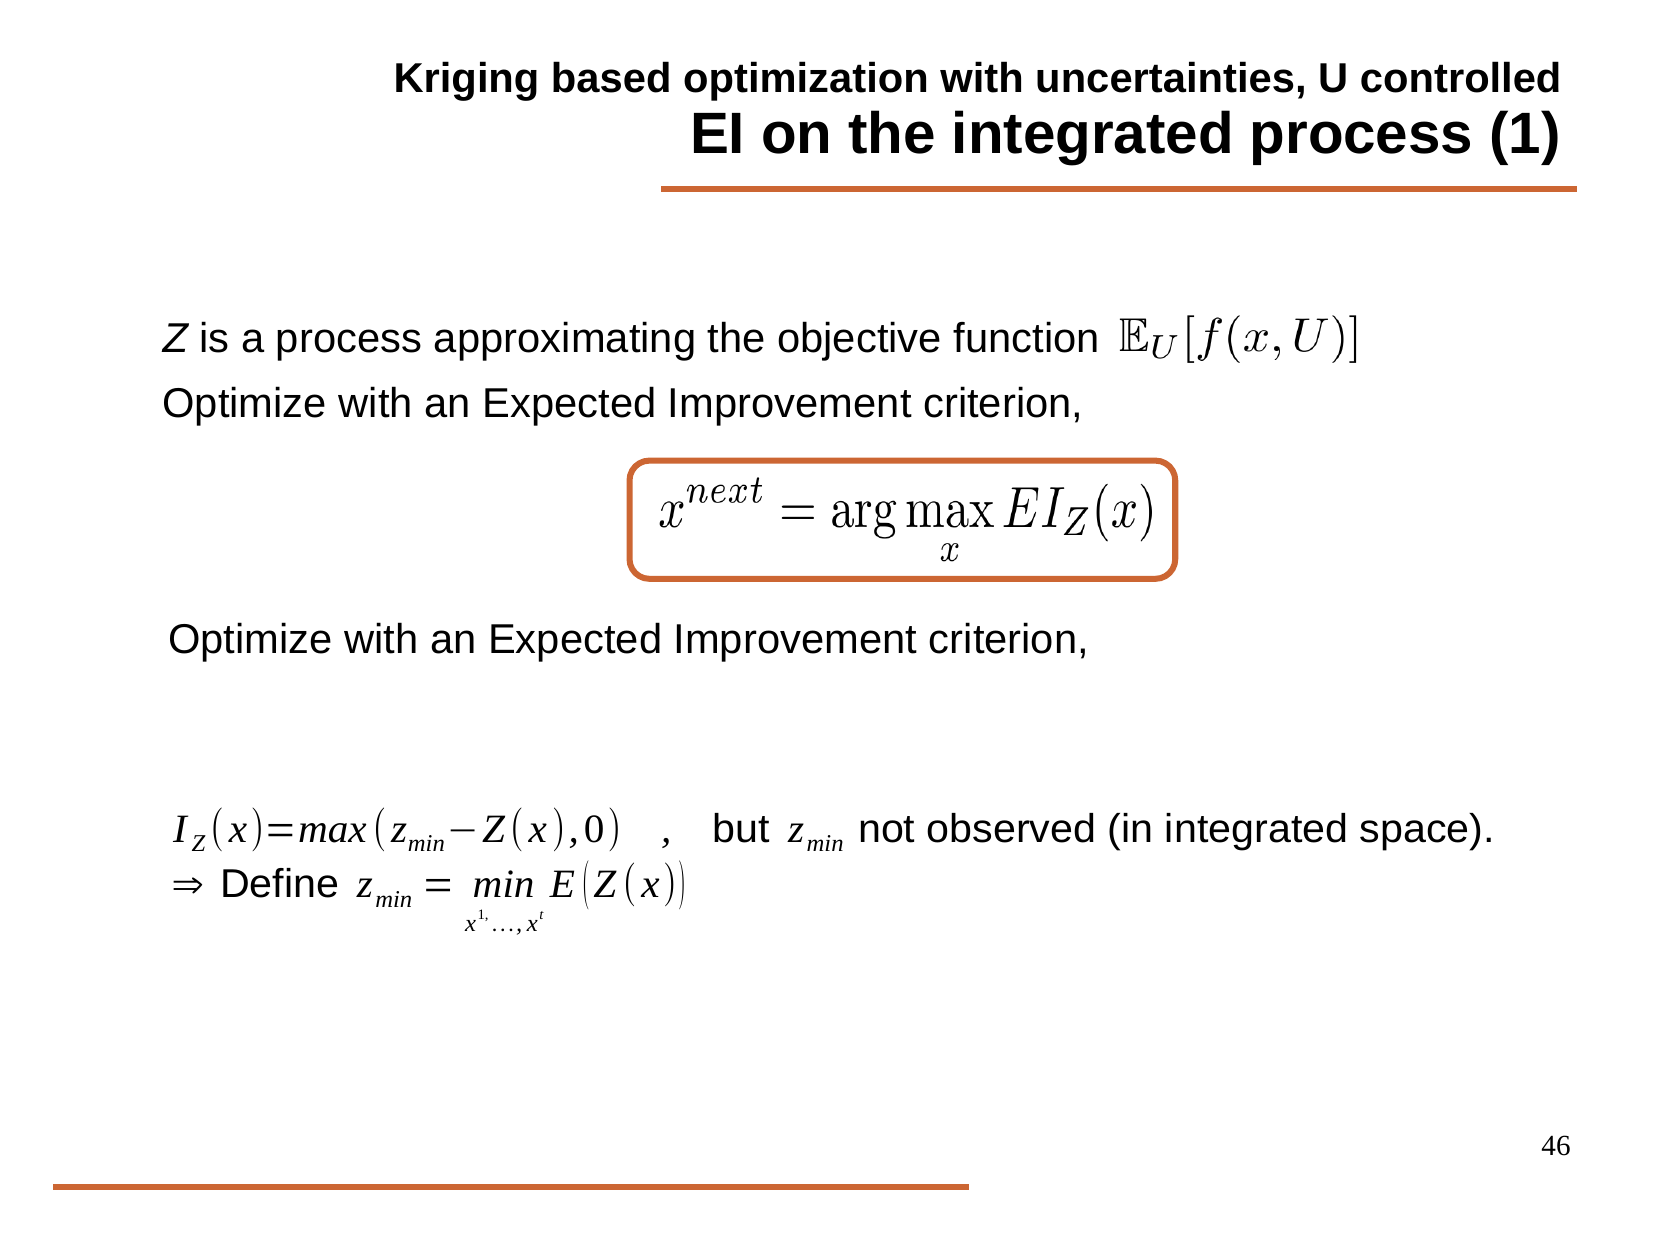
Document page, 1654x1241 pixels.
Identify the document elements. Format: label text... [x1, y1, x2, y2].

text_box Optimize with an Expected Improvement criterion, [147, 372, 1477, 434]
picture [620, 434, 1189, 573]
picture [1119, 290, 1377, 372]
picture [633, 464, 1172, 573]
text_box Optimize with an Expected Improvement criterion, [153, 608, 1483, 670]
text_box Kriging based optimization with uncertainties, U controlled EI on the integrated process (1) [218, 47, 1577, 174]
chart [165, 804, 1504, 937]
text_box Z is a process approximating the objective function [147, 307, 1119, 369]
